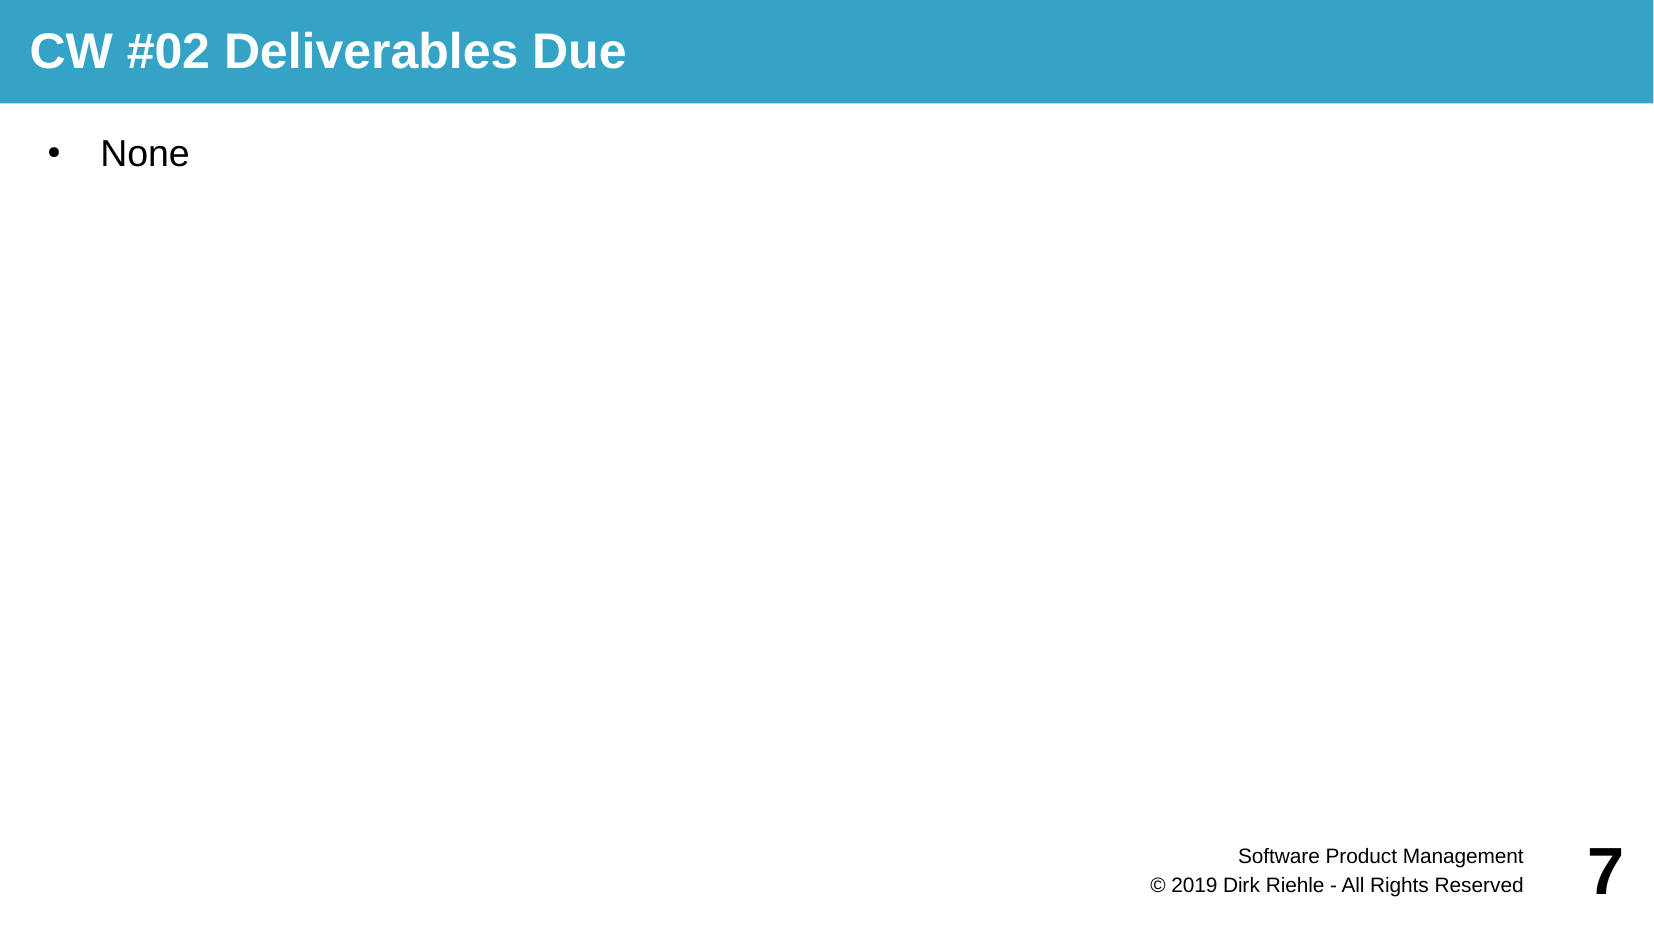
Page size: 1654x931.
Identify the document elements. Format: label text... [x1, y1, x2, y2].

title CW #02 Deliverables Due [0, 0, 1654, 104]
list None [29, 132, 1625, 813]
